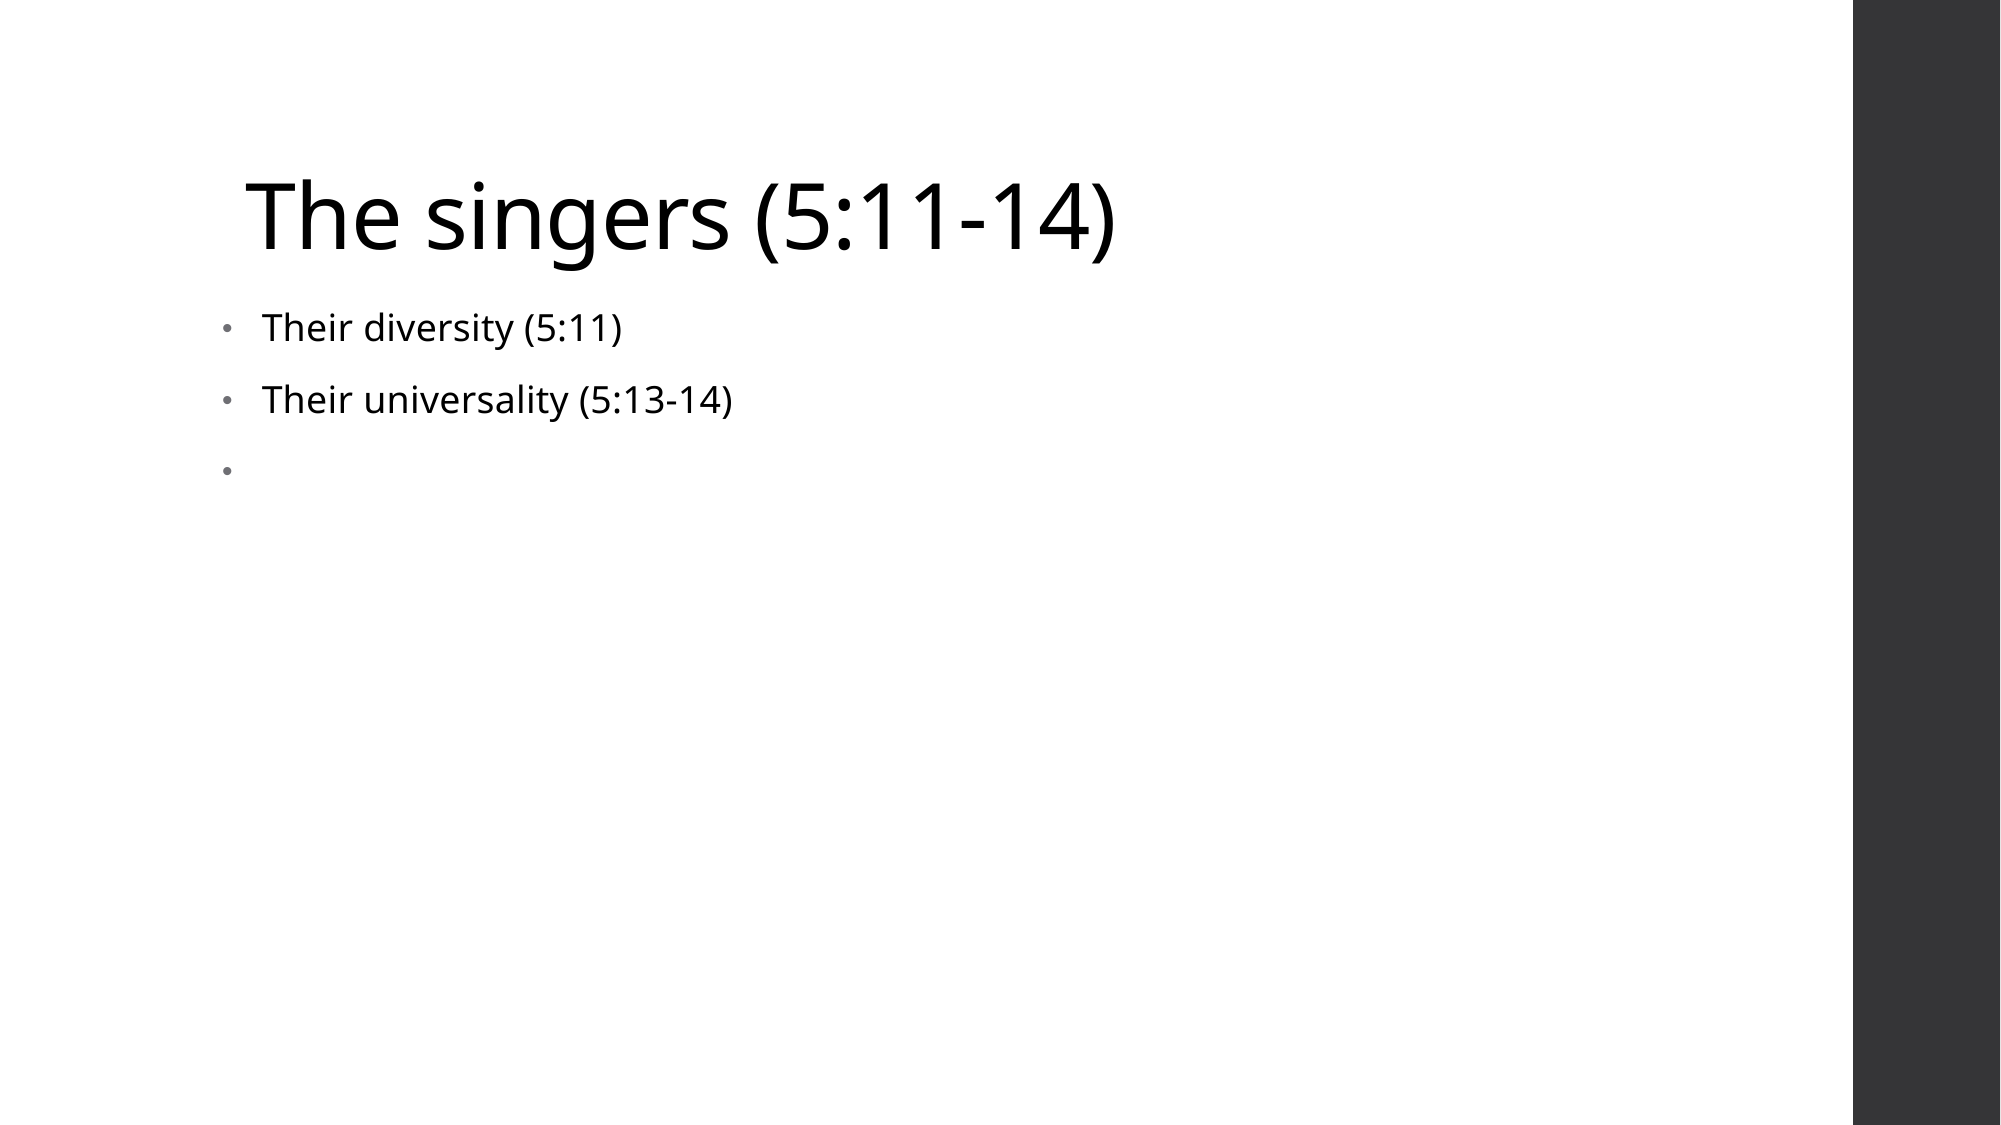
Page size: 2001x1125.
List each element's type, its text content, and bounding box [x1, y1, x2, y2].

list Their diversity (5:11) Their universality (5:13-14) [206, 299, 1617, 1014]
title The singers (5:11-14) [206, 60, 1797, 278]
